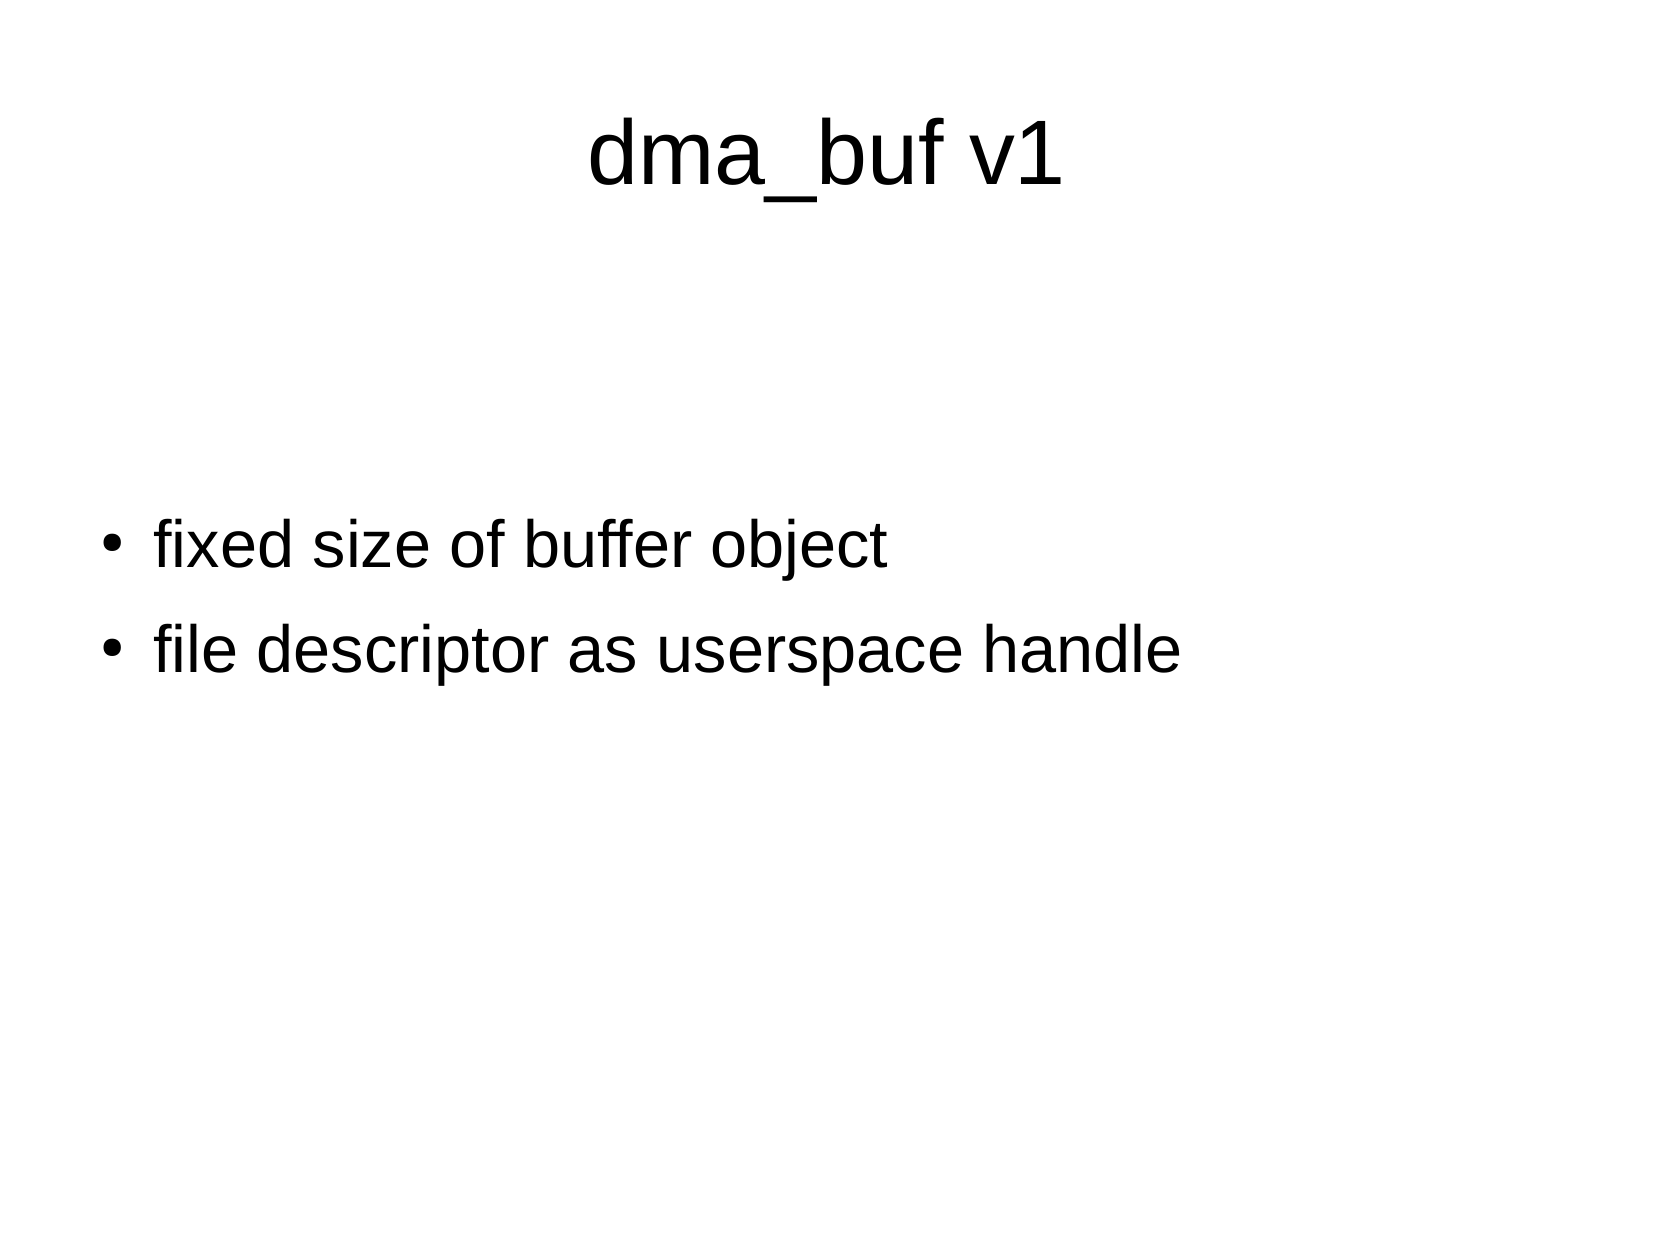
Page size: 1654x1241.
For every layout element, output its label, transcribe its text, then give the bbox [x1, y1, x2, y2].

title dma_buf v1 [82, 49, 1571, 257]
list fixed size of buffer object file descriptor as userspace handle [82, 403, 1571, 863]
